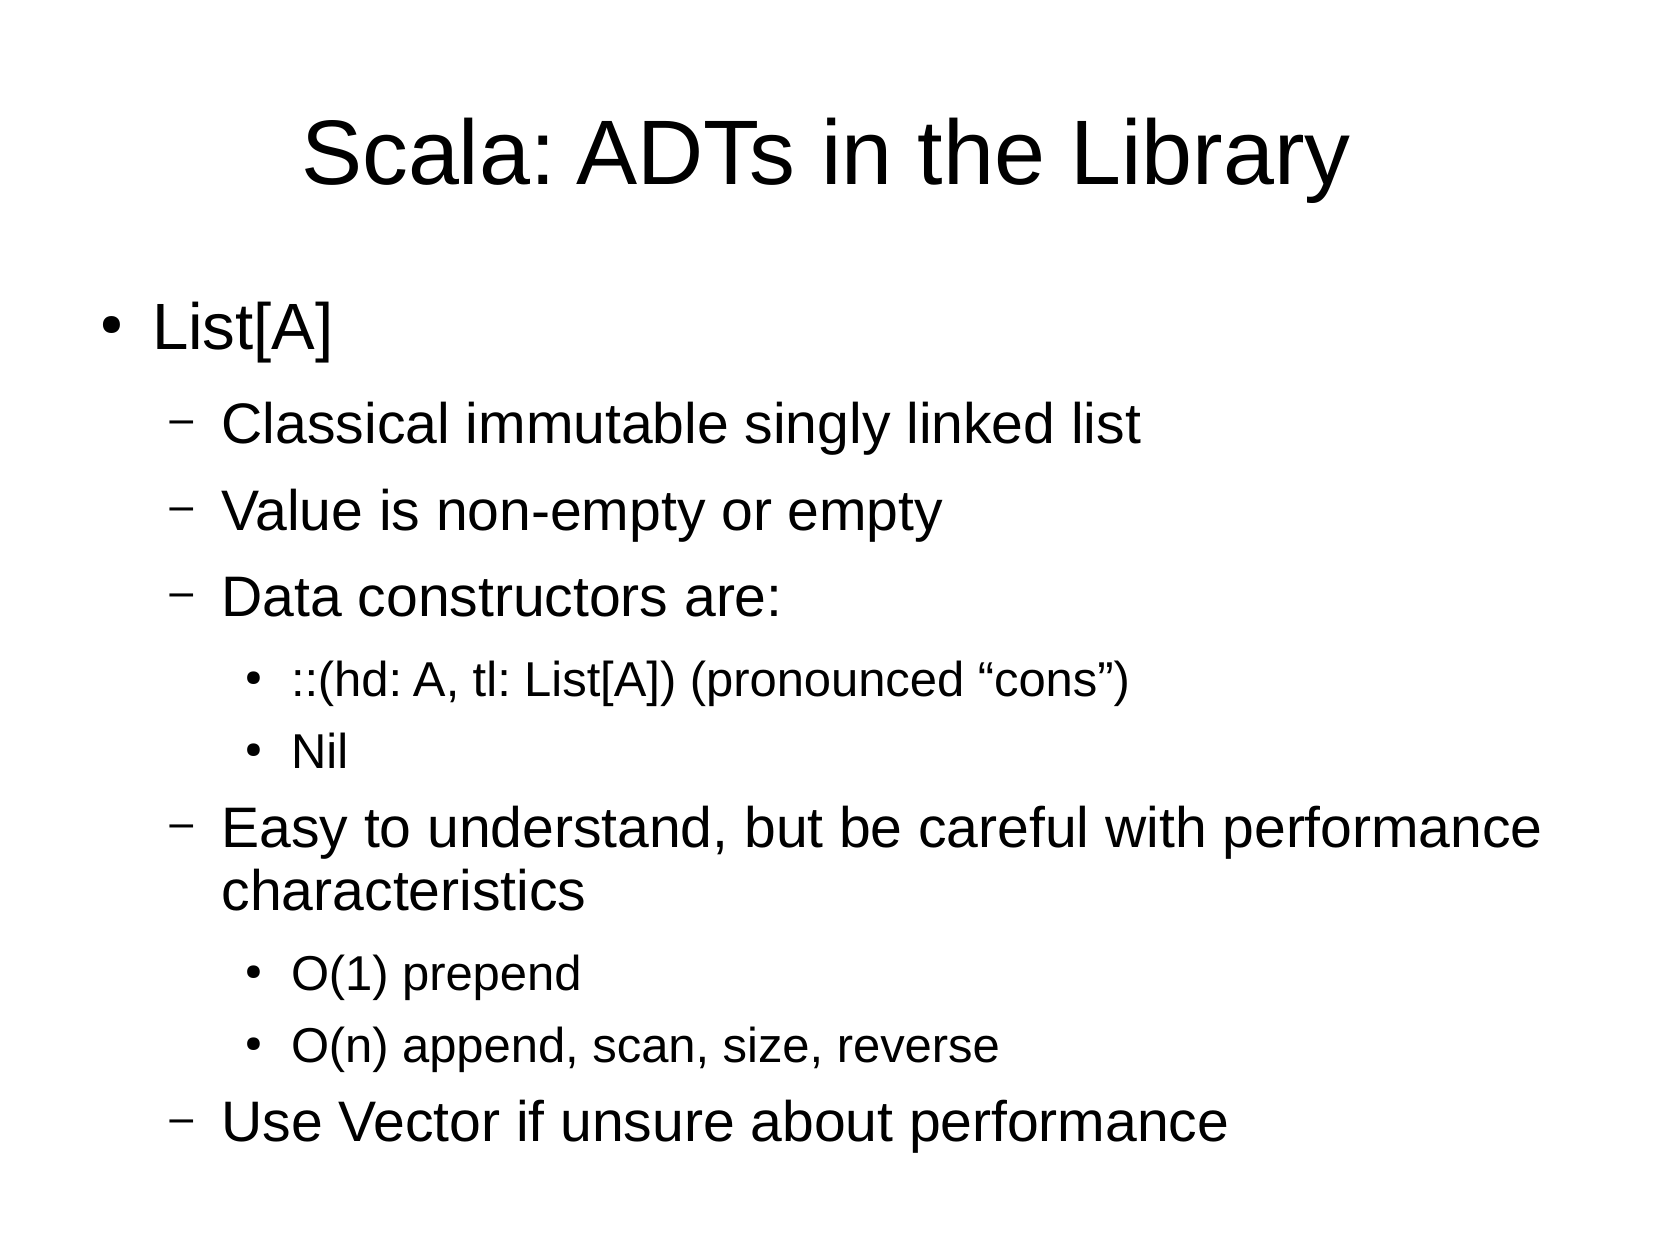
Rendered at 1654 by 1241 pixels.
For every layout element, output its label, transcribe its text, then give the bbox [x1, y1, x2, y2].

list List[A] Classical immutable singly linked list Value is non-empty or empty Data constructors are: ::(hd: A, tl: List[A]) (pronounced “cons”) Nil Easy to understand, but be careful with performance characteristics O(1) prepend O(n) append, scan, size, reverse Use Vector if unsure about performance [82, 290, 1571, 1156]
title Scala: ADTs in the Library [82, 49, 1571, 257]
